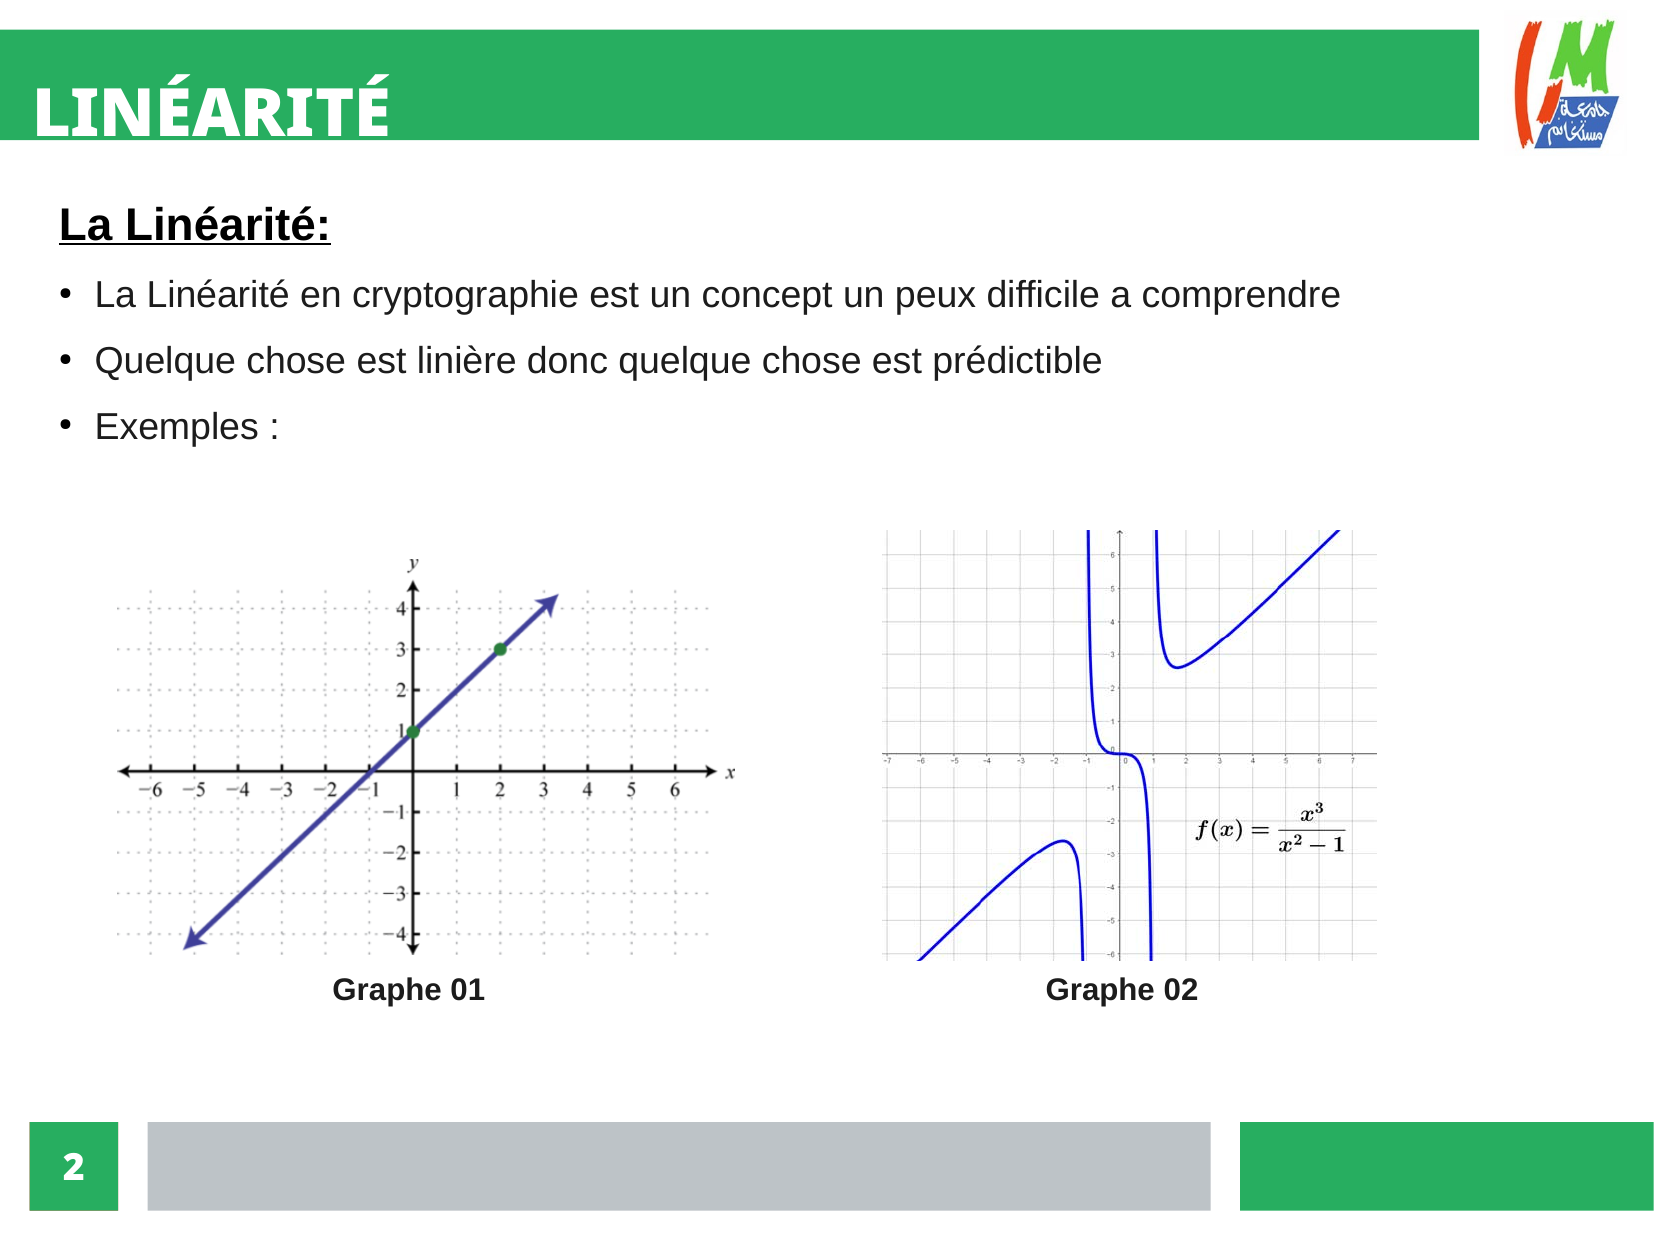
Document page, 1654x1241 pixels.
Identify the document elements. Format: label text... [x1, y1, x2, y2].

picture [1504, 10, 1627, 156]
list La Linéarité: La Linéarité en cryptographie est un concept un peux difficile a comprendre Quelque chose est linière donc quelque chose est prédictible Exemples : Graphe 01 Graphe 02 [59, 198, 1565, 1093]
picture [117, 559, 735, 955]
title LINÉARITÉ [32, 16, 1560, 156]
picture [882, 530, 1377, 961]
